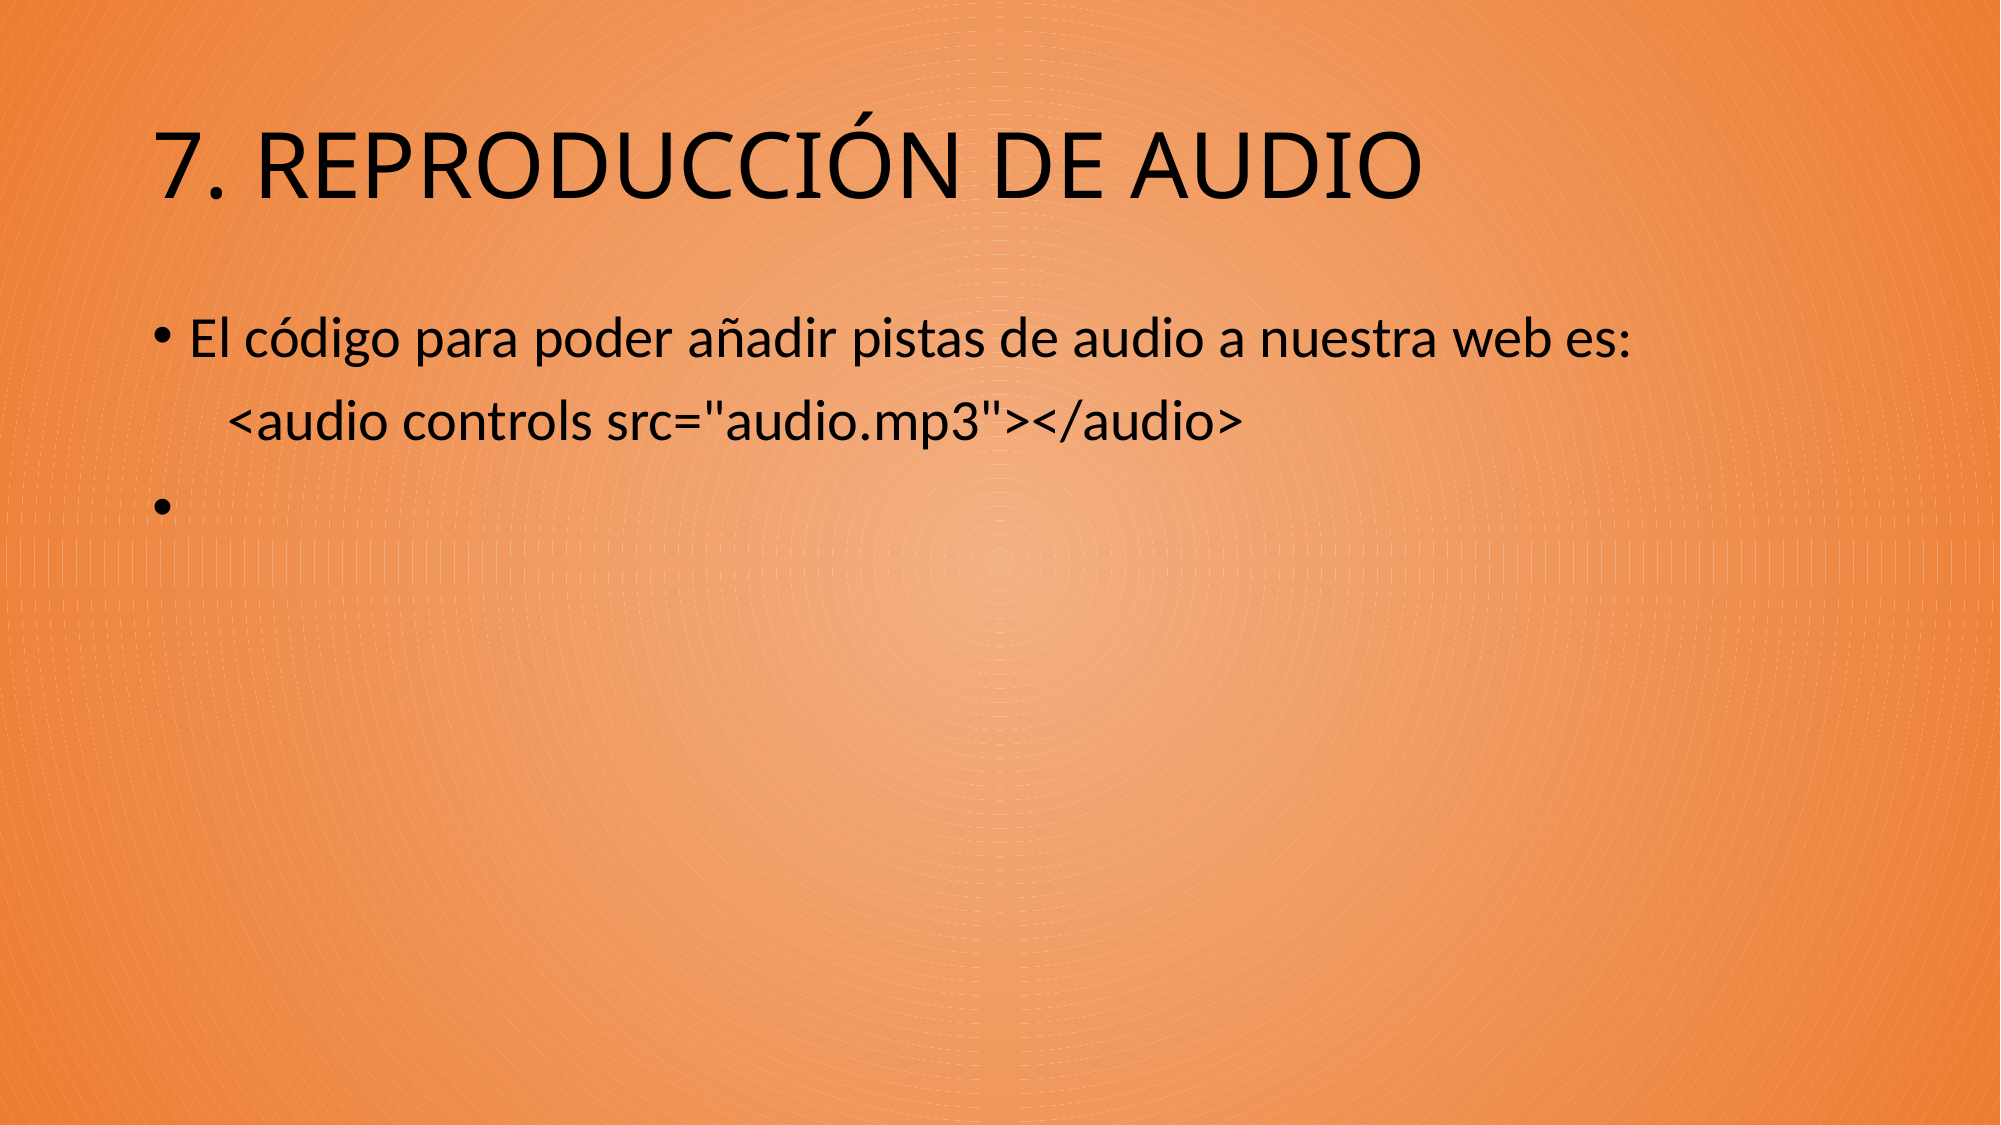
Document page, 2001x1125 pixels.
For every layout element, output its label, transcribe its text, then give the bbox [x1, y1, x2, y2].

title 7. REPRODUCCIÓN DE AUDIO [137, 59, 1863, 278]
list El código para poder añadir pistas de audio a nuestra web es: <audio controls src="audio.mp3"></audio> [137, 299, 1863, 1014]
